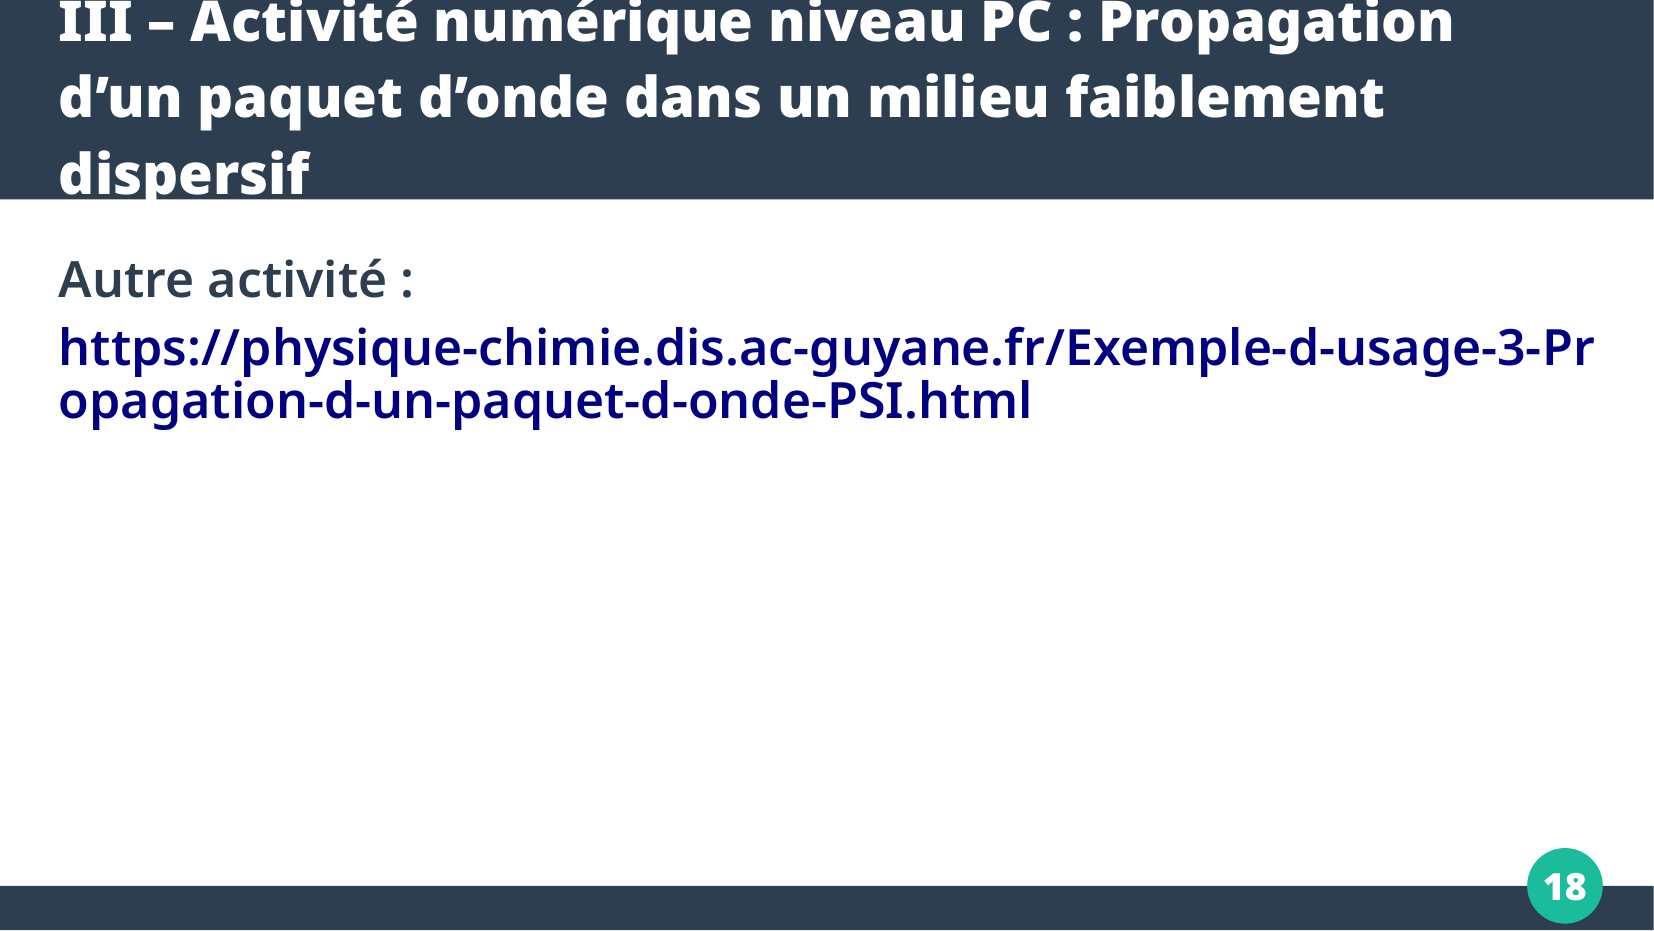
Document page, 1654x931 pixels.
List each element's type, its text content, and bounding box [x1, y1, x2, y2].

title III – Activité numérique niveau PC : Propagation d’un paquet d’onde dans un milieu faiblement dispersif [59, 37, 1595, 155]
list Autre activité :https://physique-chimie.dis.ac-guyane.fr/Exemple-d-usage-3-Propagation-d-un-paquet-d-onde-PSI.html [59, 243, 1595, 864]
